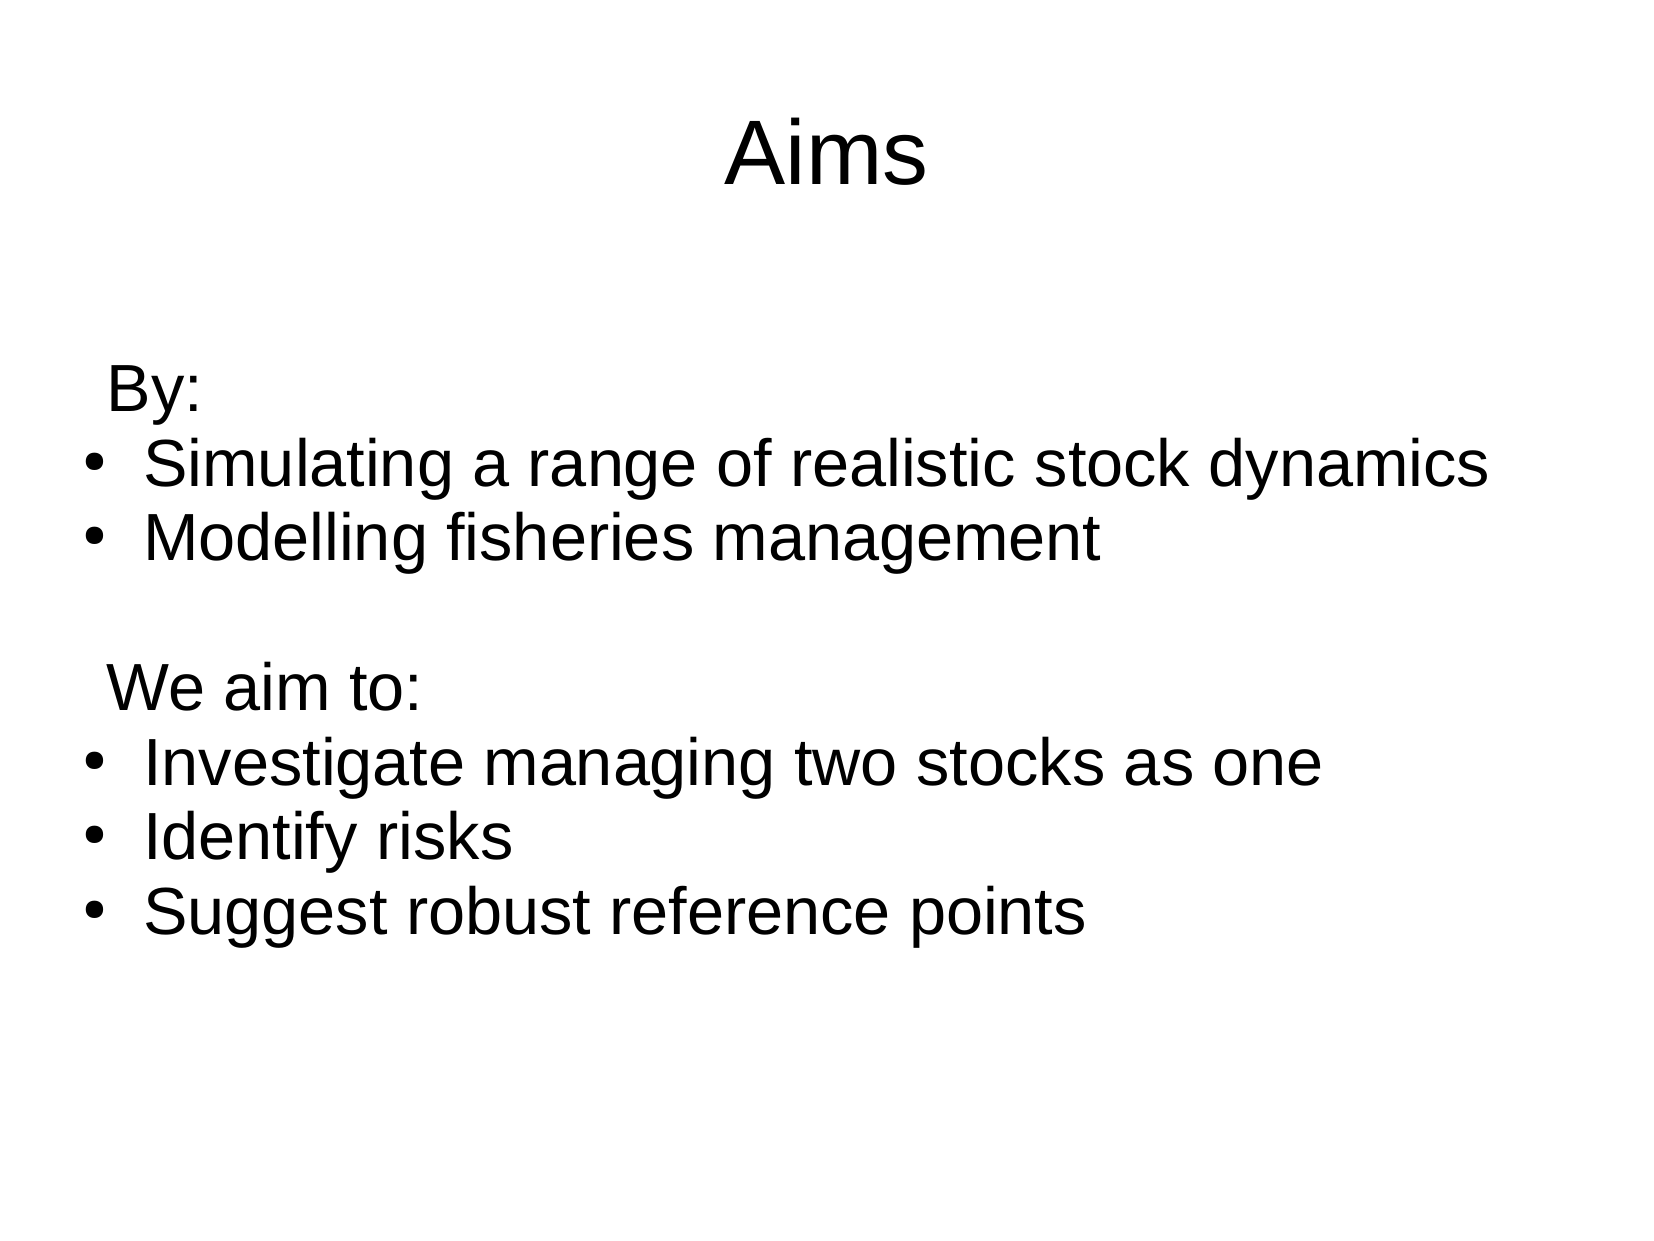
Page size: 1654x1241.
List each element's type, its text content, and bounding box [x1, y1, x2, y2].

subtitle By: Simulating a range of realistic stock dynamics Modelling fisheries management We aim to: Investigate managing two stocks as one Identify risks Suggest robust reference points [82, 290, 1538, 1010]
title Aims [82, 49, 1571, 257]
